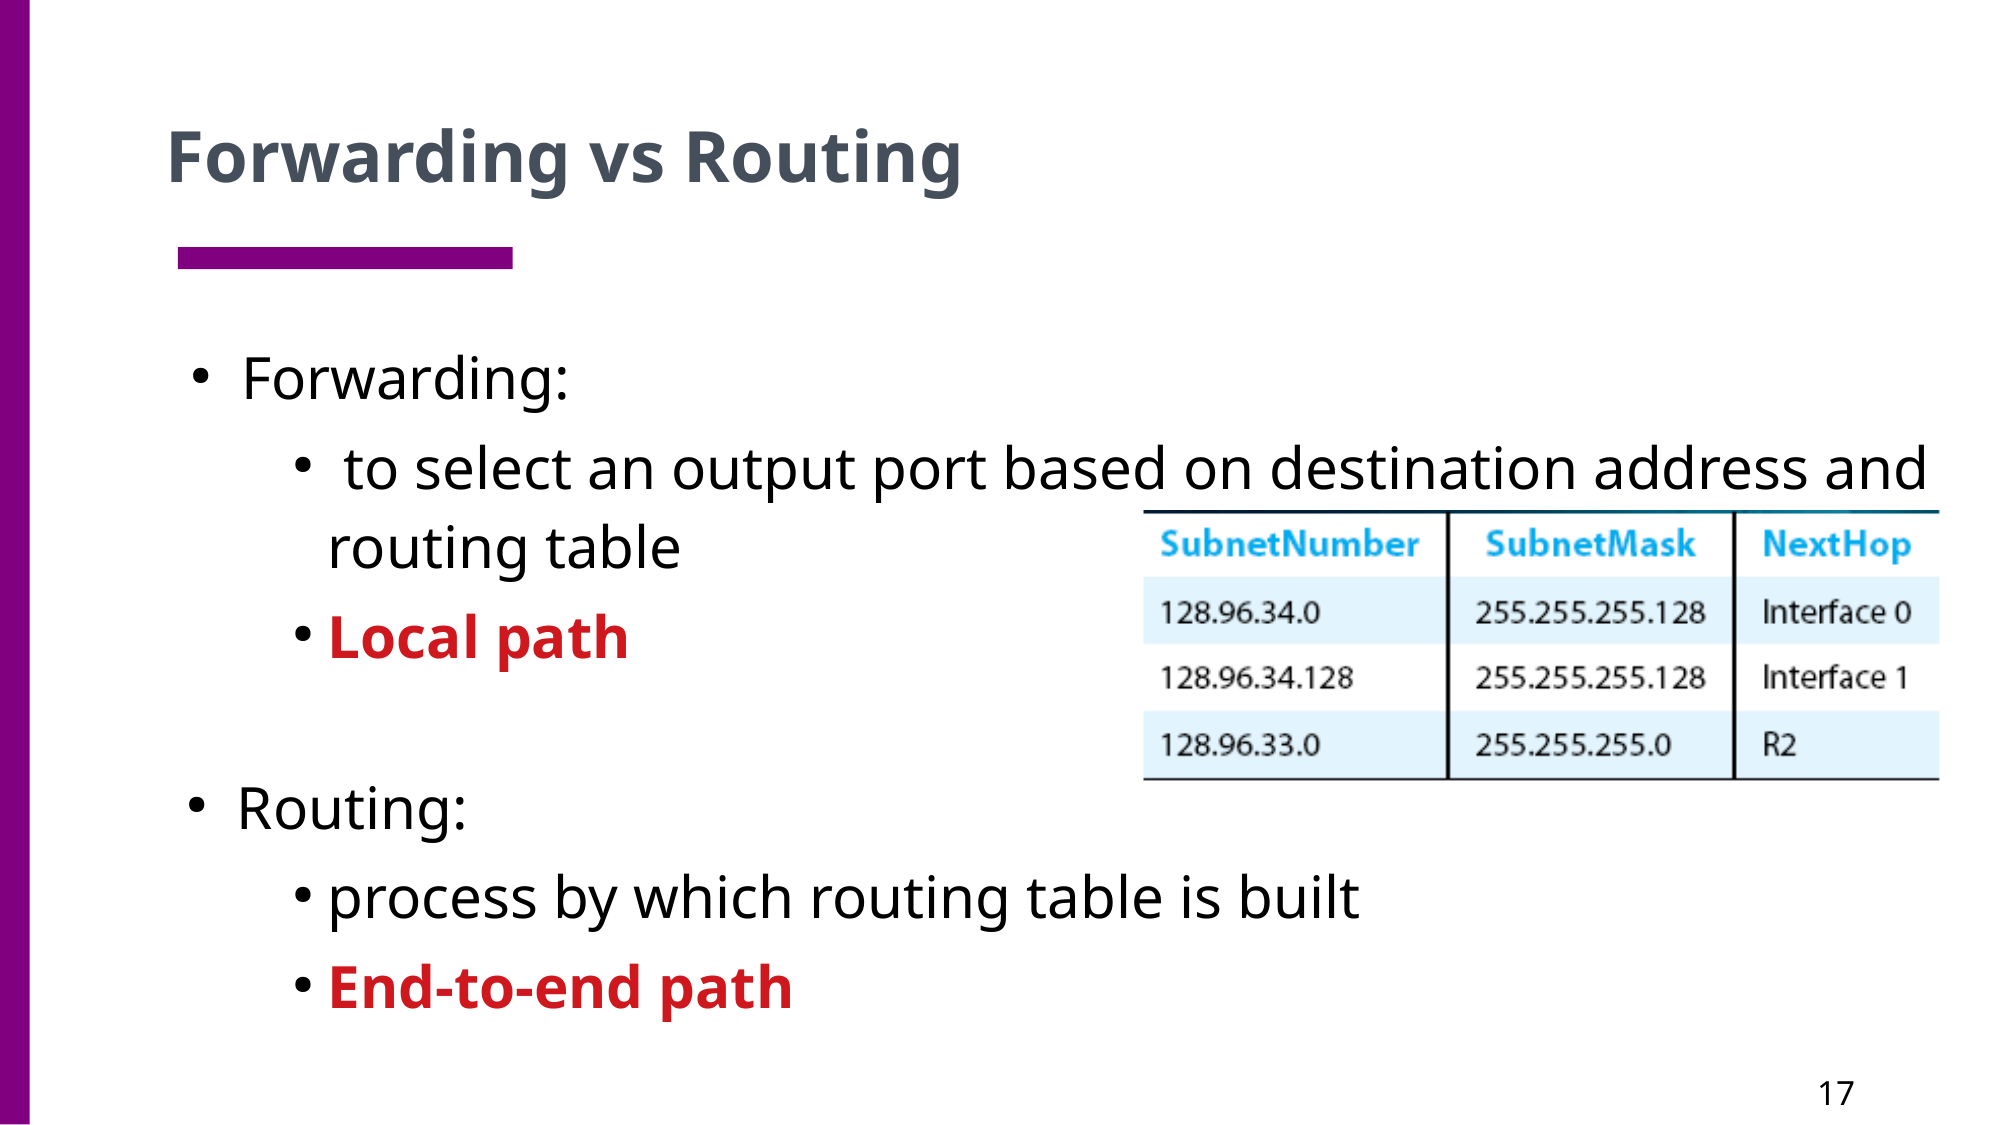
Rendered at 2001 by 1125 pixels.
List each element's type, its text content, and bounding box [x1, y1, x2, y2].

text_box Forwarding: to select an output port based on destination address and routing table Local path Routing: process by which routing table is built End-to-end path [100, 329, 2000, 968]
text_box Forwarding vs Routing [151, 0, 1849, 212]
picture [1140, 510, 1954, 796]
